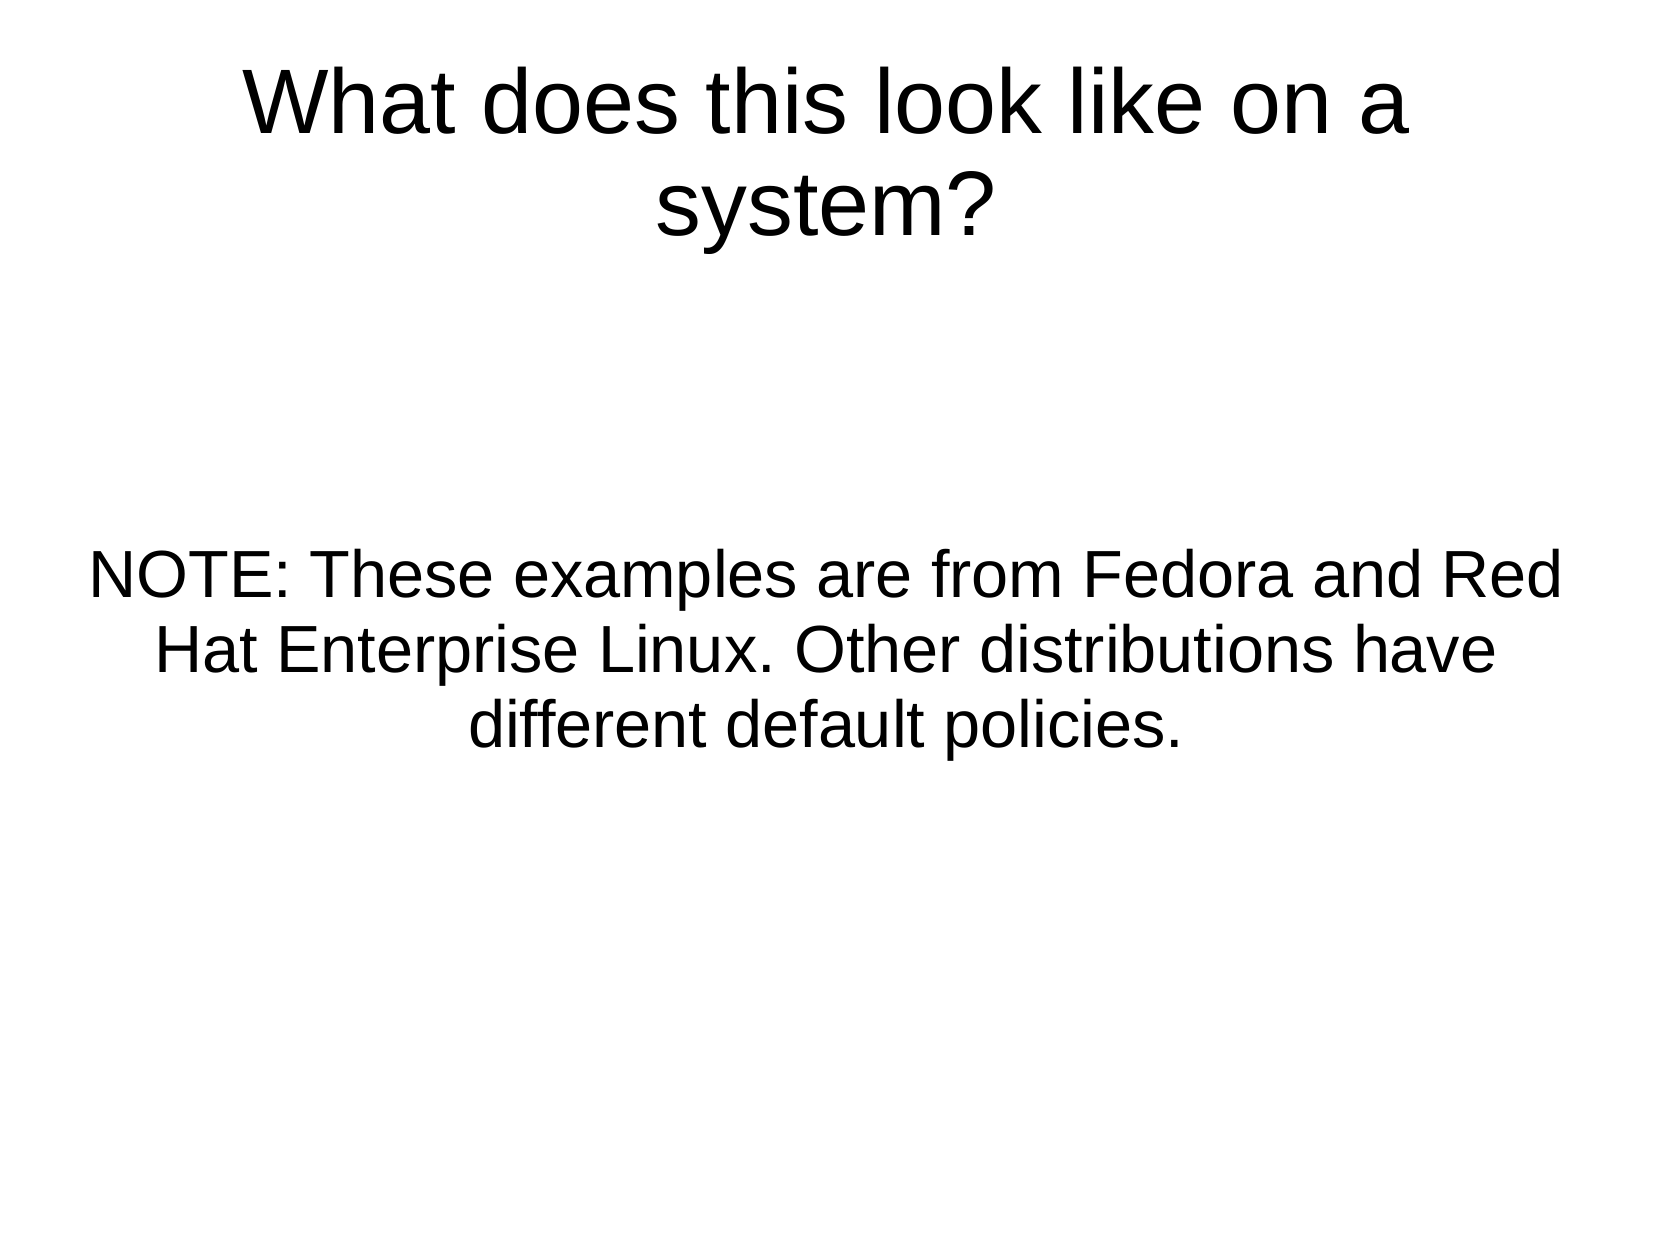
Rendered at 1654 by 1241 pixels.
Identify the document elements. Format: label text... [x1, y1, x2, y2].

subtitle NOTE: These examples are from Fedora and Red Hat Enterprise Linux. Other distributions have different default policies. [82, 290, 1571, 1010]
title What does this look like on a system? [82, 49, 1571, 257]
